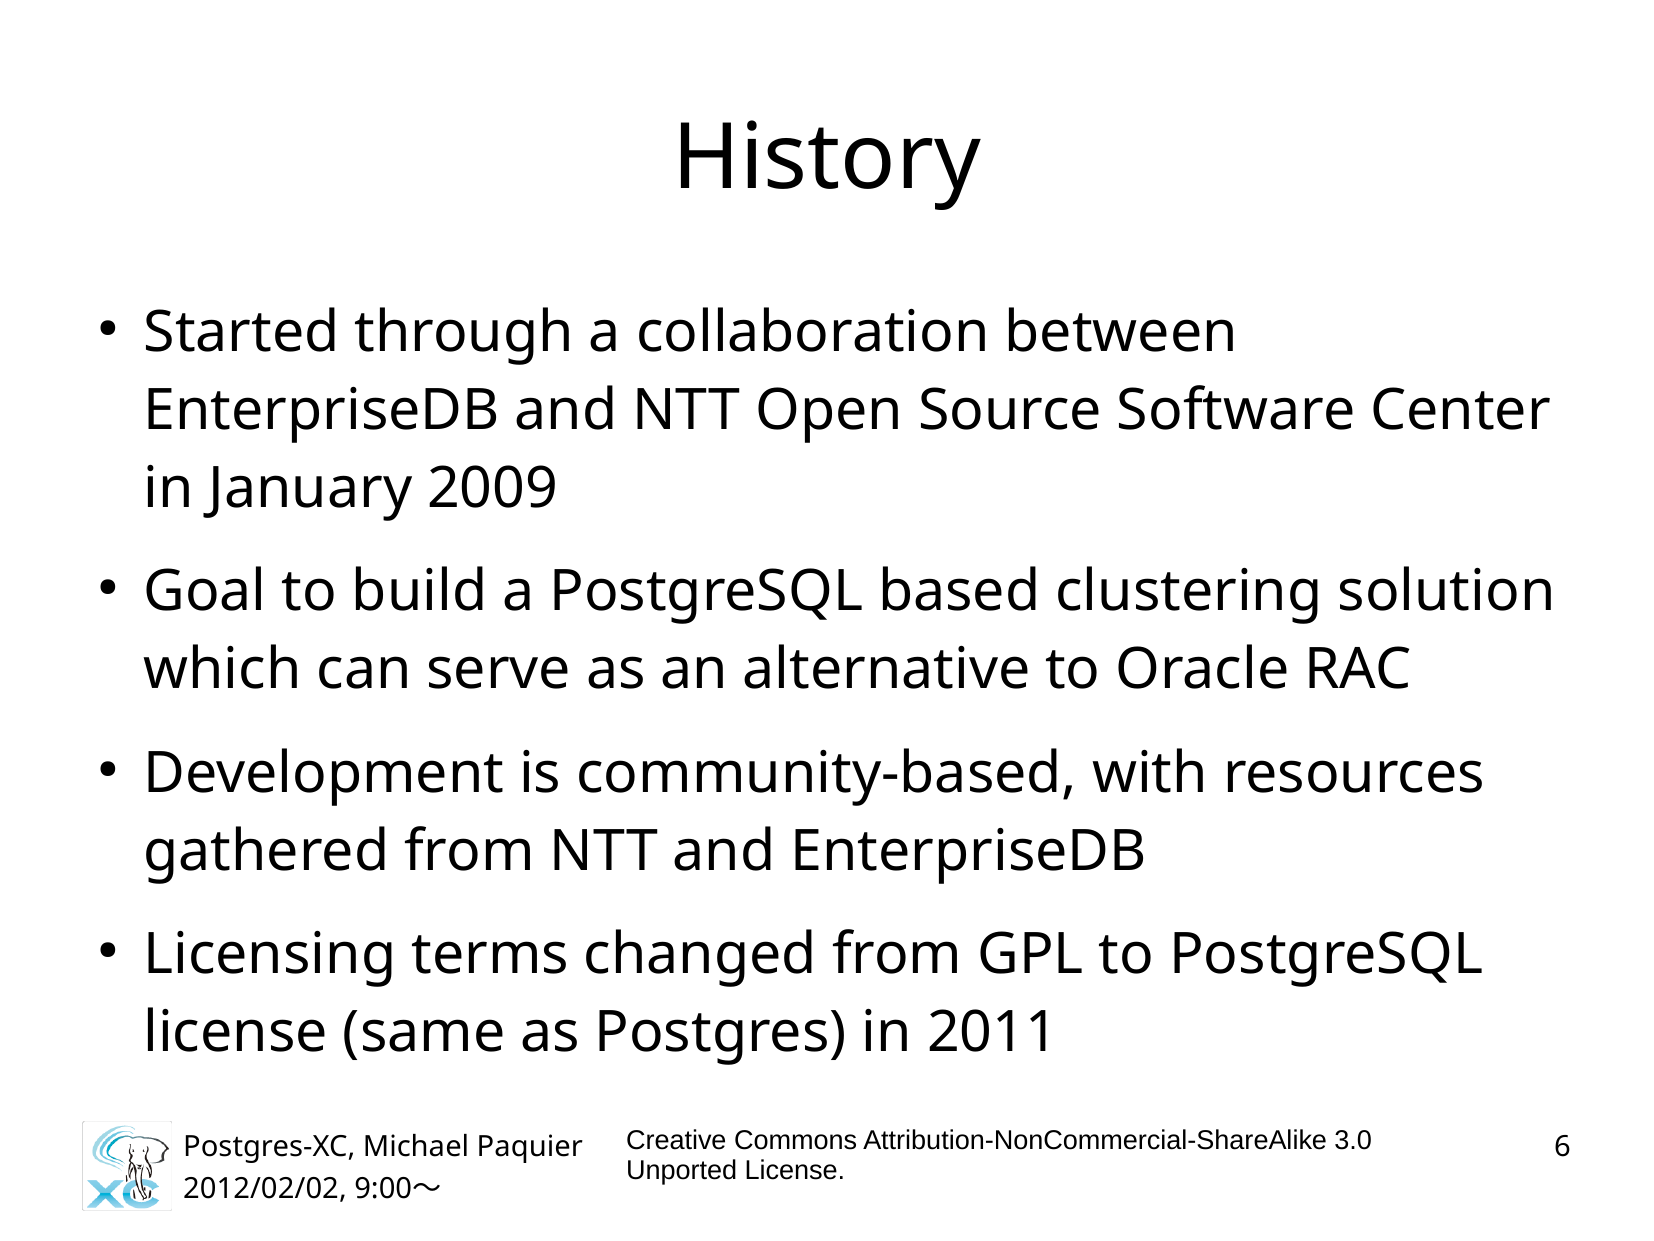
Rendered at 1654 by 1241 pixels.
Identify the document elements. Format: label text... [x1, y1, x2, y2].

title History [82, 56, 1571, 250]
picture [82, 1121, 172, 1211]
list Started through a collaboration between EnterpriseDB and NTT Open Source Software Center in January 2009 Goal to build a PostgreSQL based clustering solution which can serve as an alternative to Oracle RAC Development is community-based, with resources gathered from NTT and EnterpriseDB Licensing terms changed from GPL to PostgreSQL license (same as Postgres) in 2011 [82, 290, 1571, 1109]
